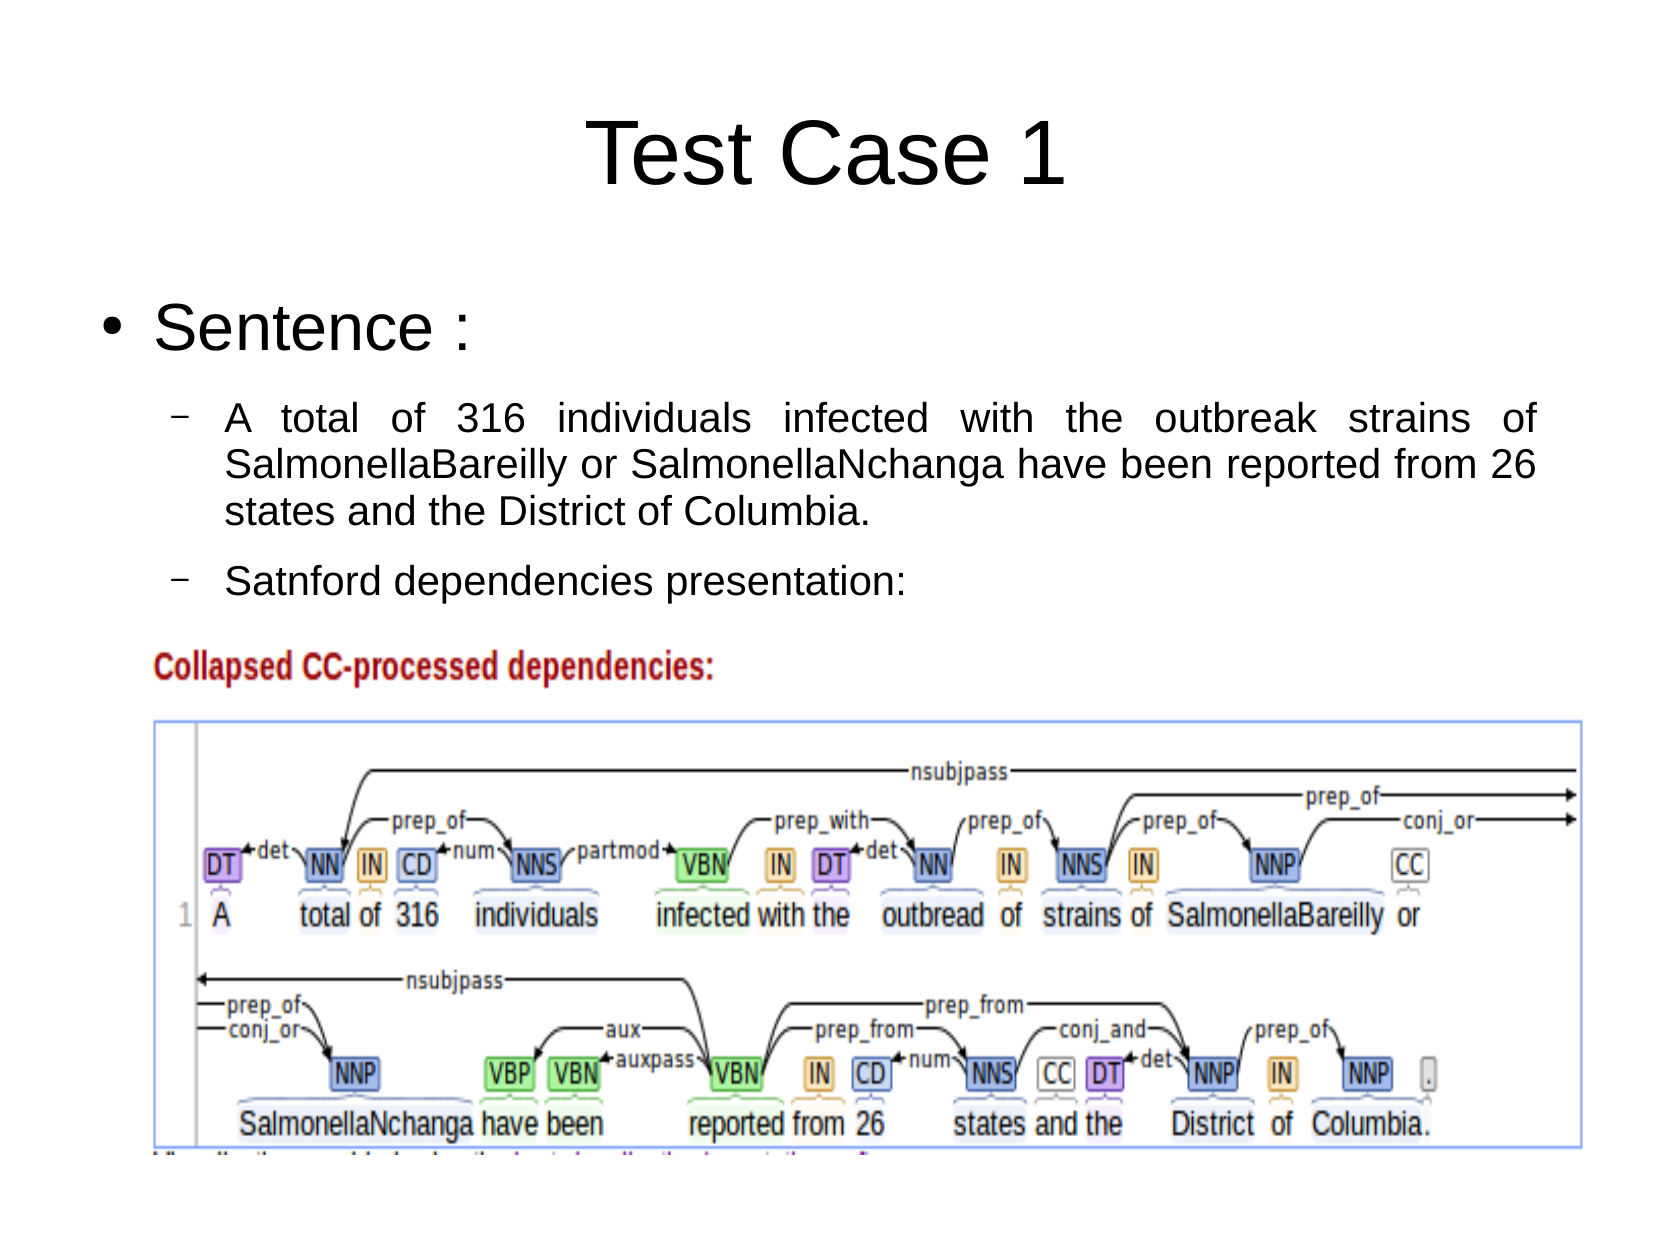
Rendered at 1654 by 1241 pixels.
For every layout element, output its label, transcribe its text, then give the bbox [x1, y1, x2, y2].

picture [150, 629, 1591, 1156]
list Sentence : A total of 316 individuals infected with the outbreak strains of SalmonellaBareilly or SalmonellaNchanga have been reported from 26 states and the District of Columbia. Satnford dependencies presentation: [82, 290, 1538, 1010]
title Test Case 1 [82, 49, 1571, 257]
